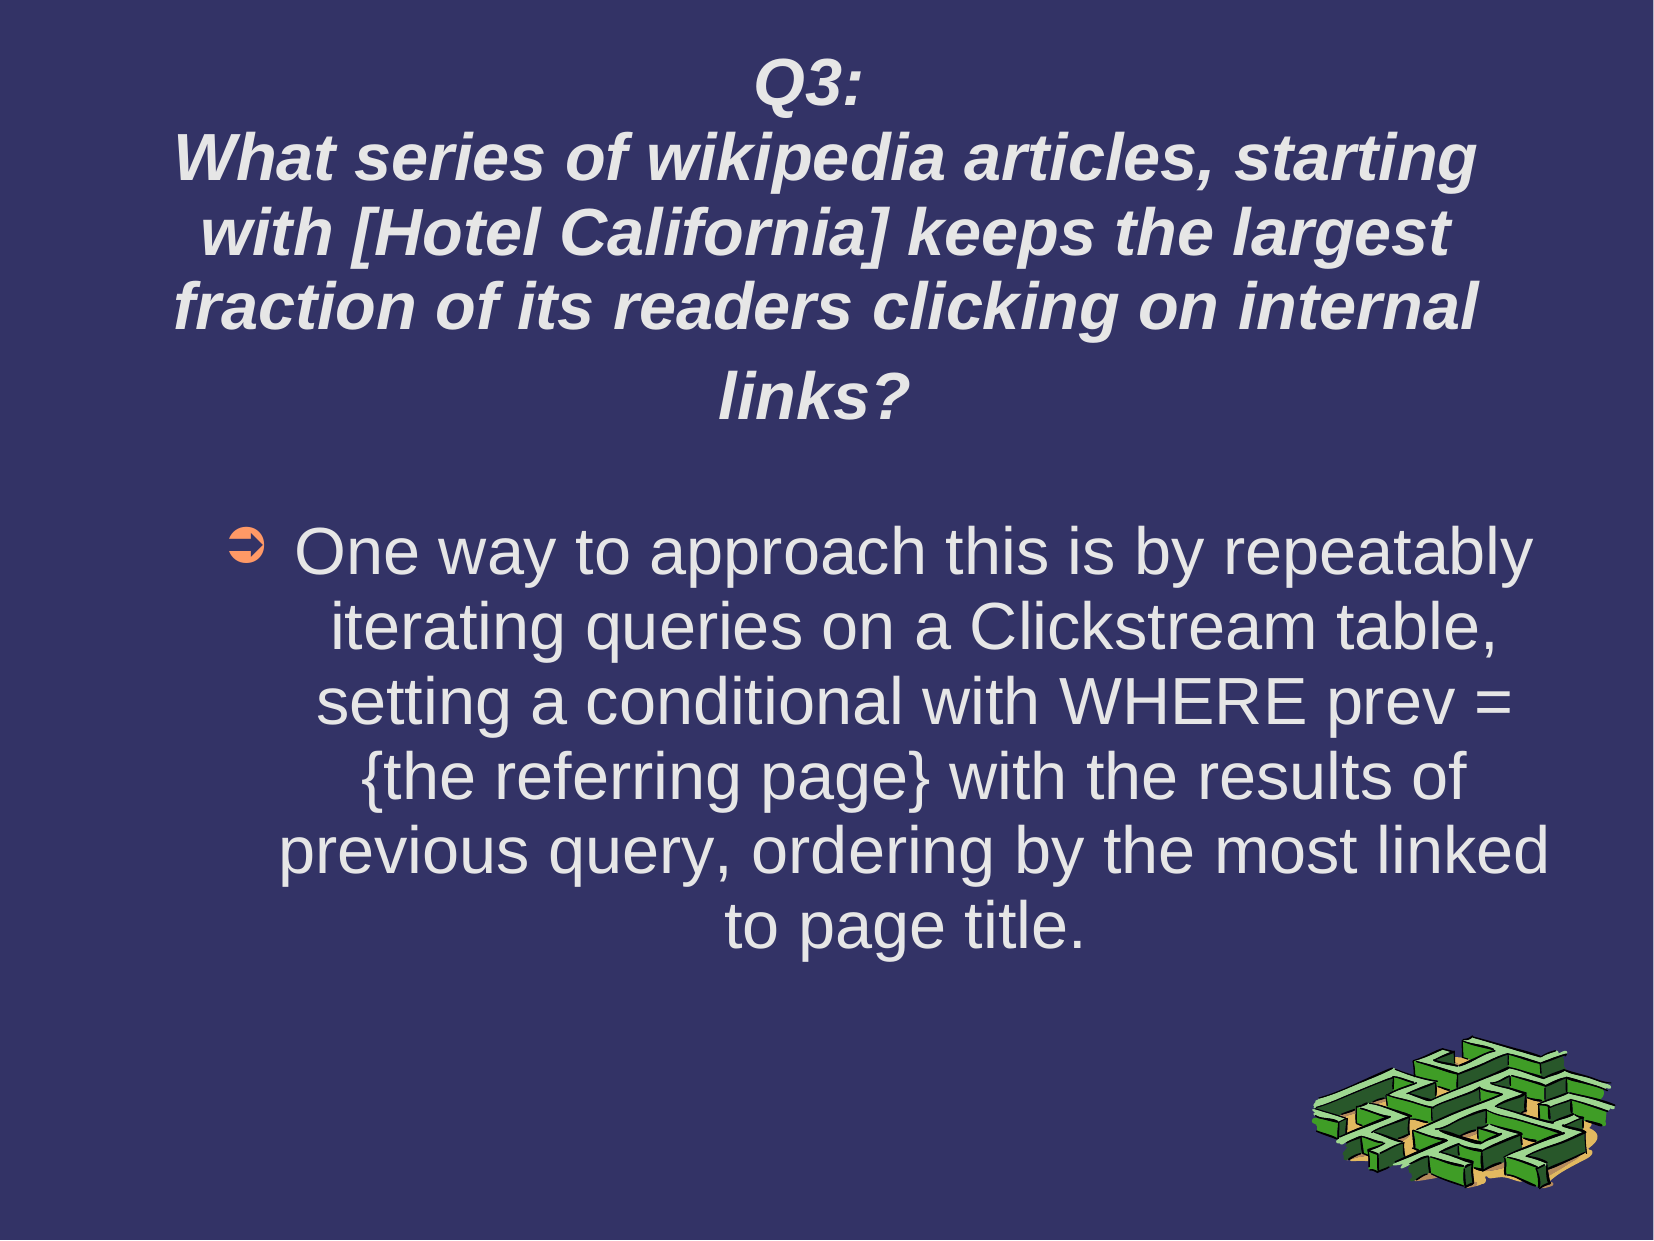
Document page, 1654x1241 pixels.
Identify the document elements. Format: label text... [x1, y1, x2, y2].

list One way to approach this is by repeatably iterating queries on a Clickstream table, setting a conditional with WHERE prev = {the referring page} with the results of previous query, ordering by the most linked to page title. [178, 364, 1570, 1147]
title Q3: What series of wikipedia articles, starting with [Hotel California] keeps the largest fraction of its readers clicking on internal links? [102, 45, 1516, 438]
